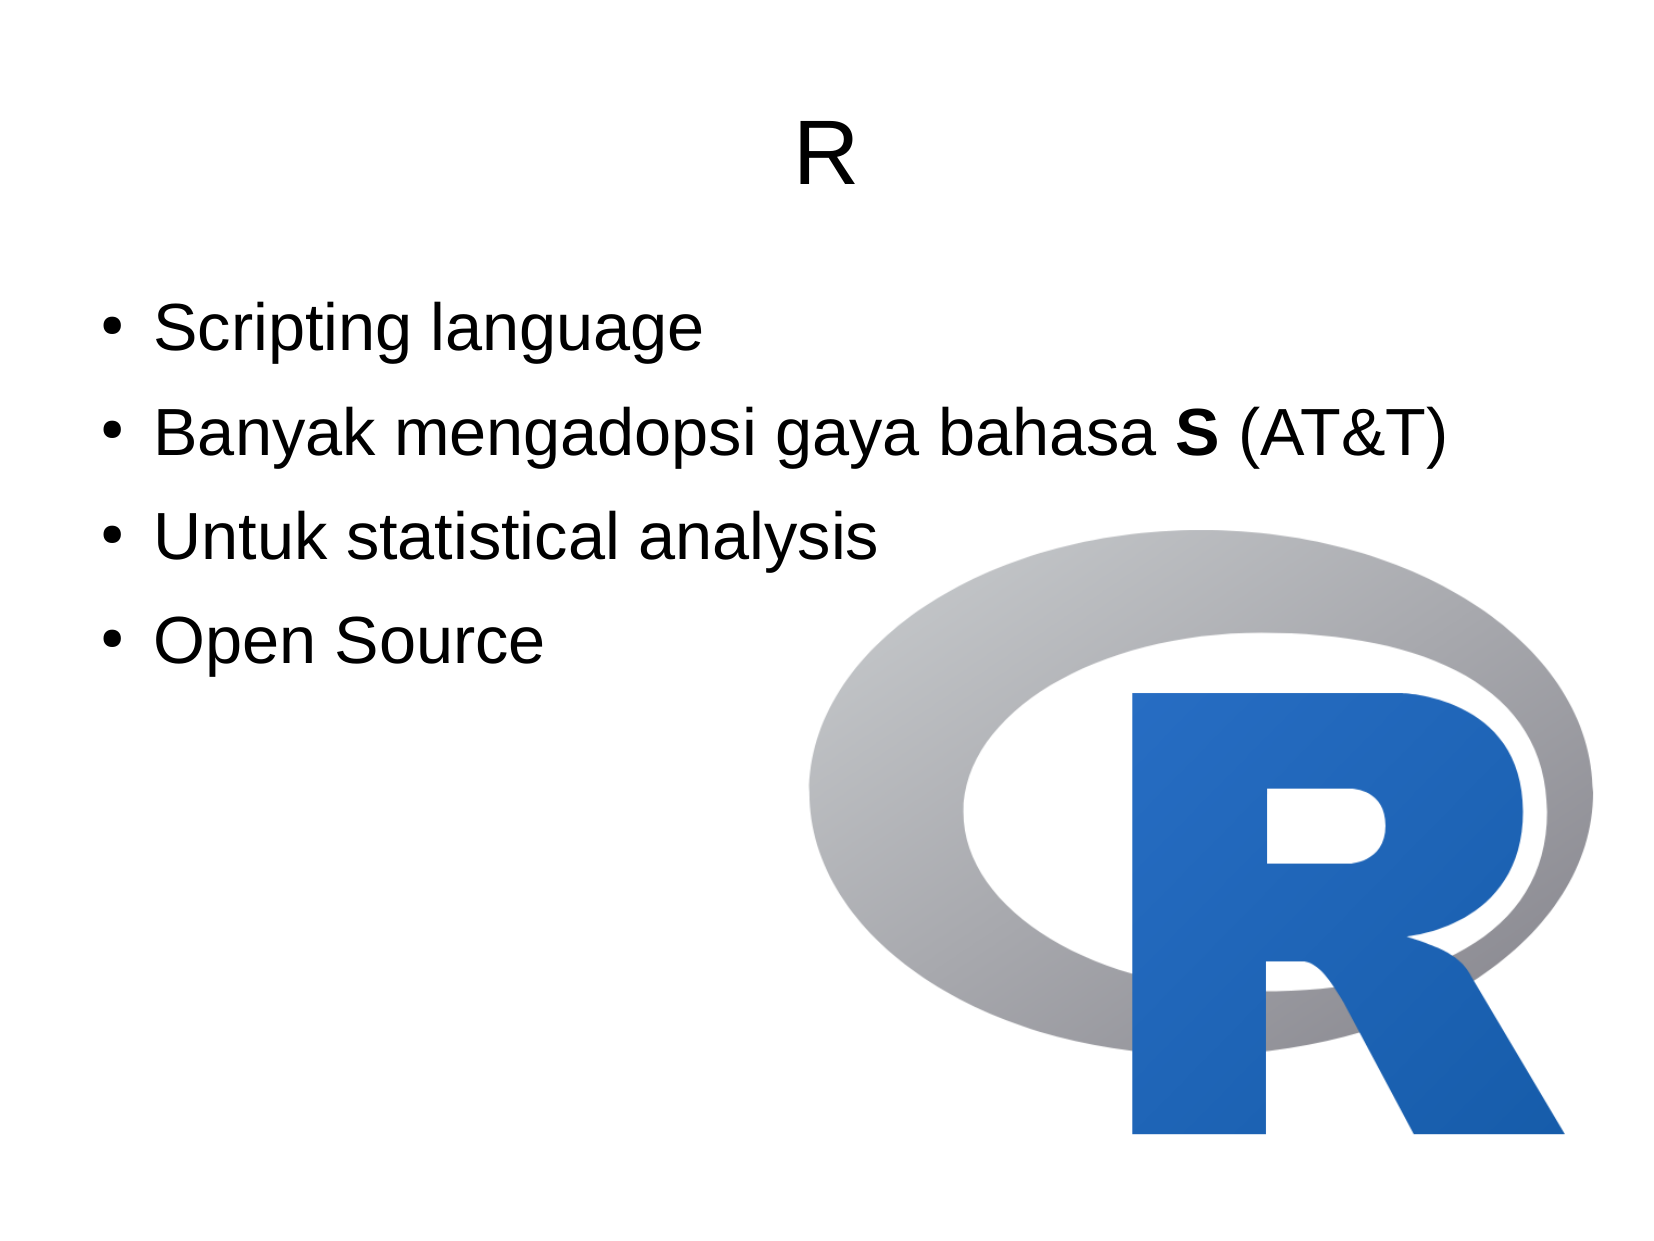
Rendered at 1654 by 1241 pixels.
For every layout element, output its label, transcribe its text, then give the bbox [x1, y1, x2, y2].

title R [82, 49, 1571, 257]
picture [765, 529, 1654, 1145]
list Scripting language Banyak mengadopsi gaya bahasa S (AT&T) Untuk statistical analysis Open Source [82, 290, 1571, 1010]
